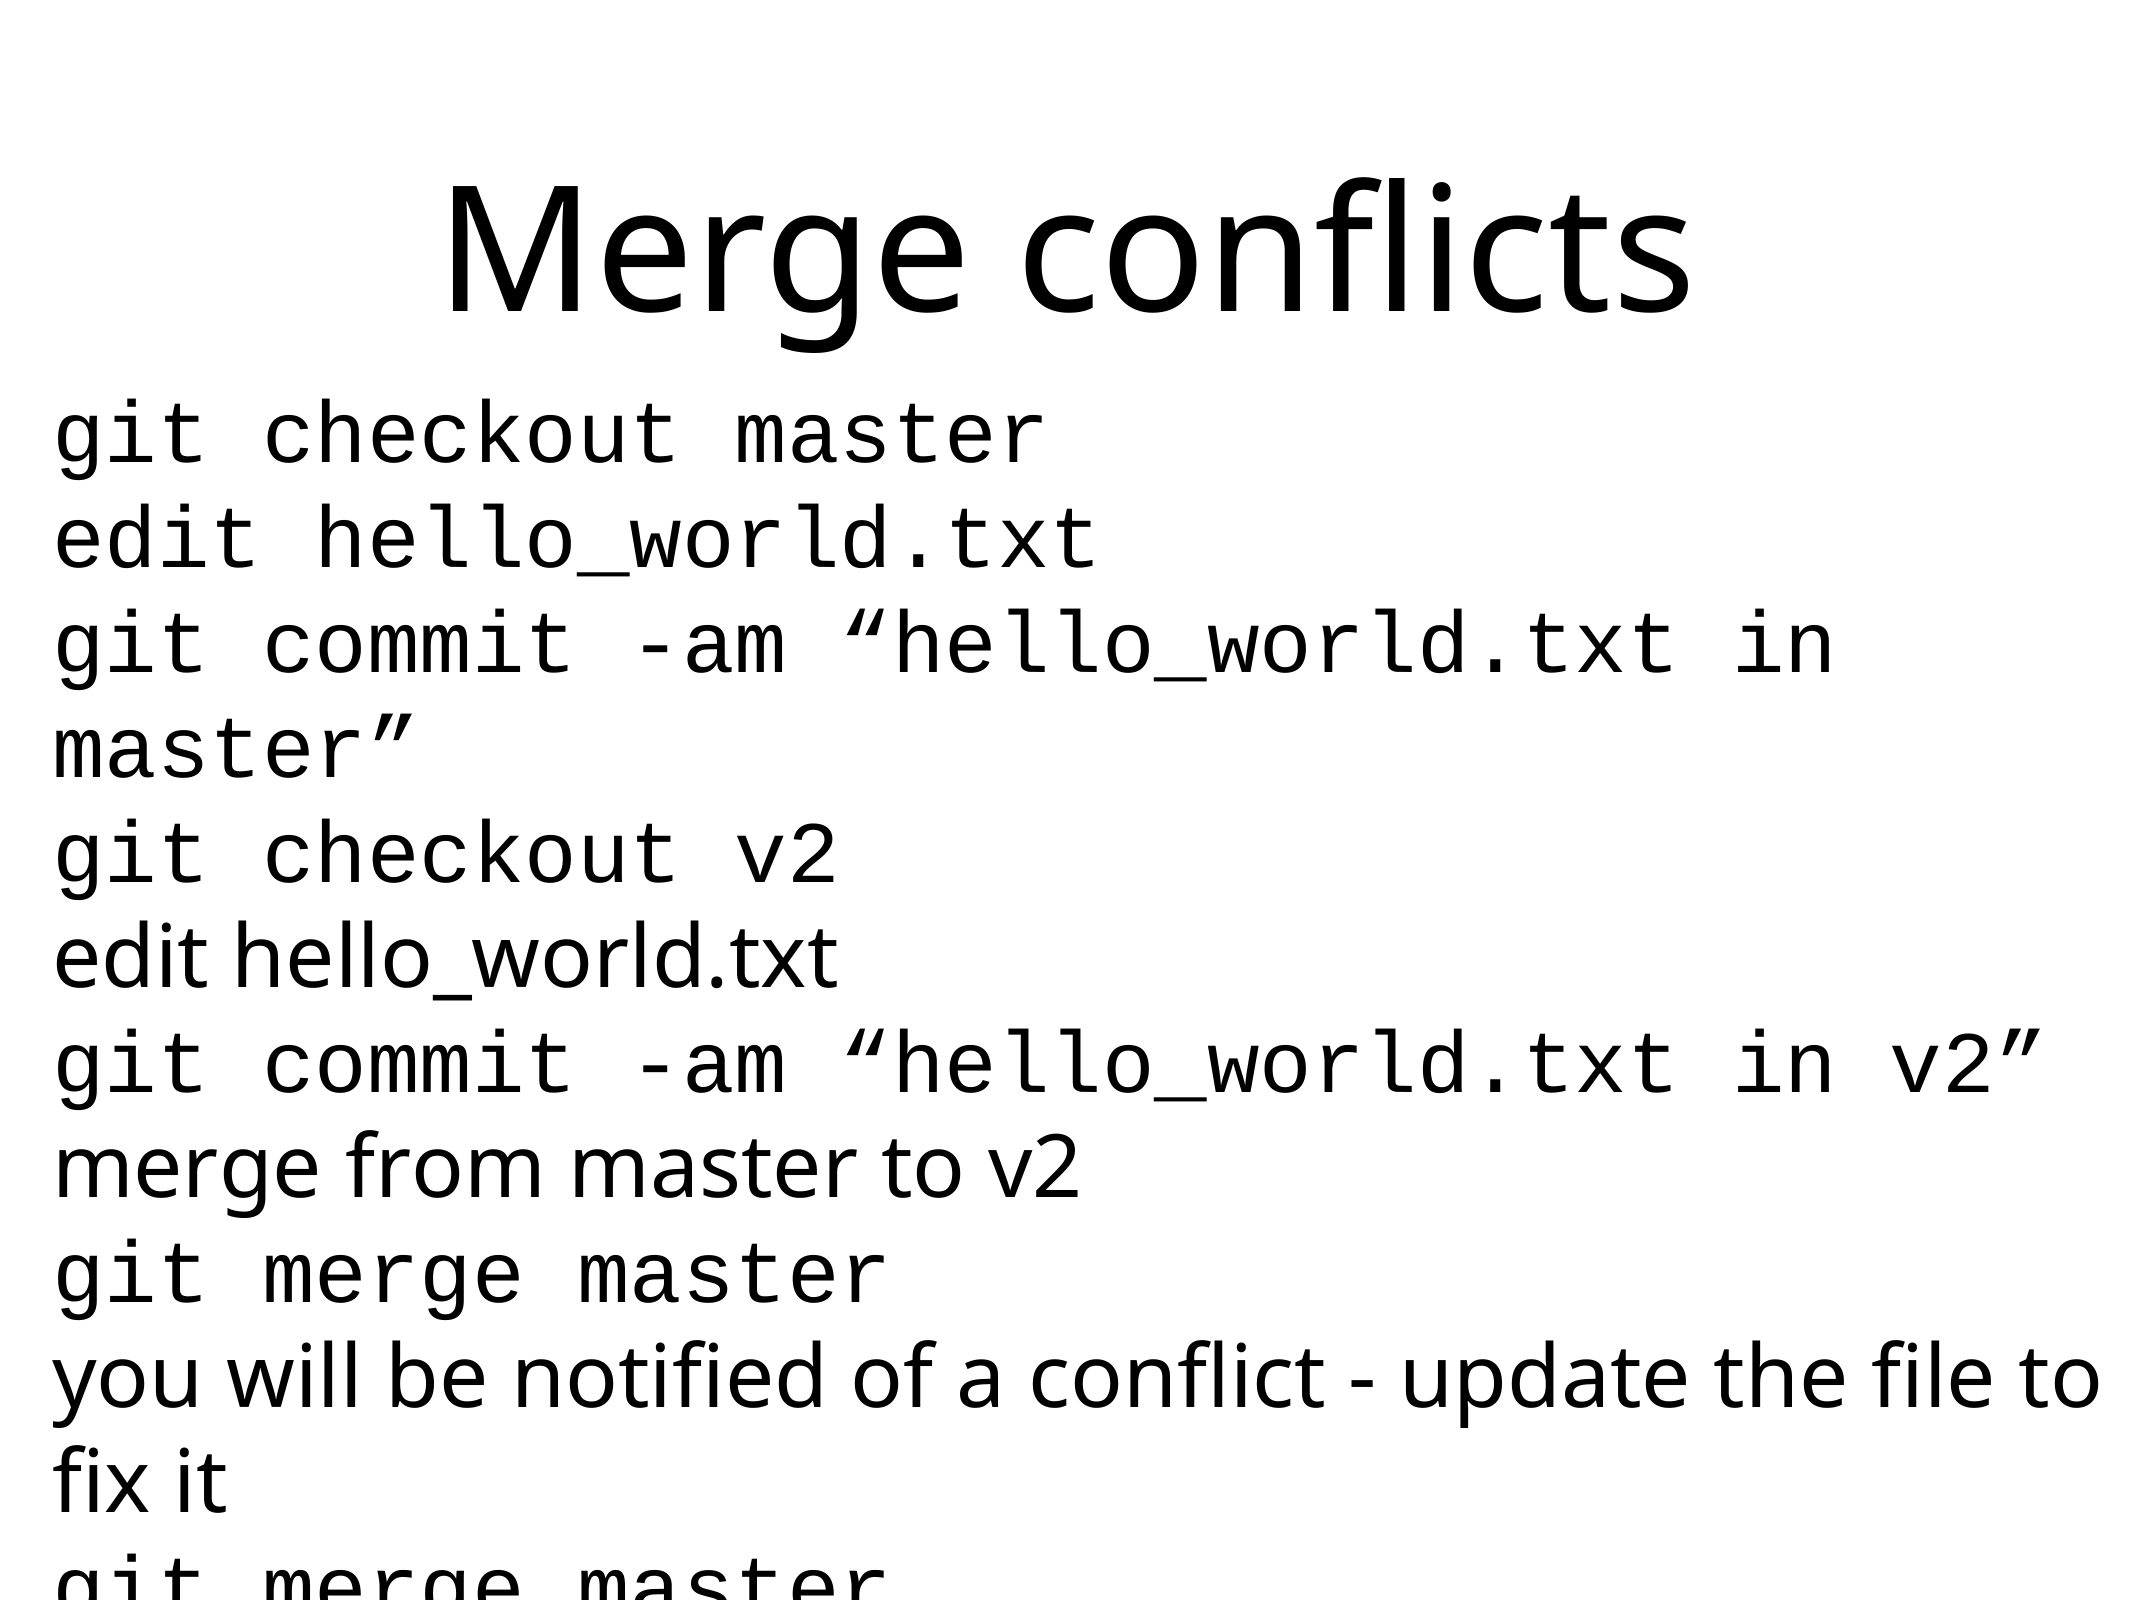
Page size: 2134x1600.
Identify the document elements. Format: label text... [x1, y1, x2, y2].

title Merge conflicts [208, 41, 1925, 427]
text_box git checkout master edit hello_world.txt git commit -am “hello_world.txt in master” git checkout v2 edit hello_world.txt git commit -am “hello_world.txt in v2” merge from master to v2 git merge master you will be notified of a conflict - update the file to fix it git merge master [52, 427, 2117, 1584]
